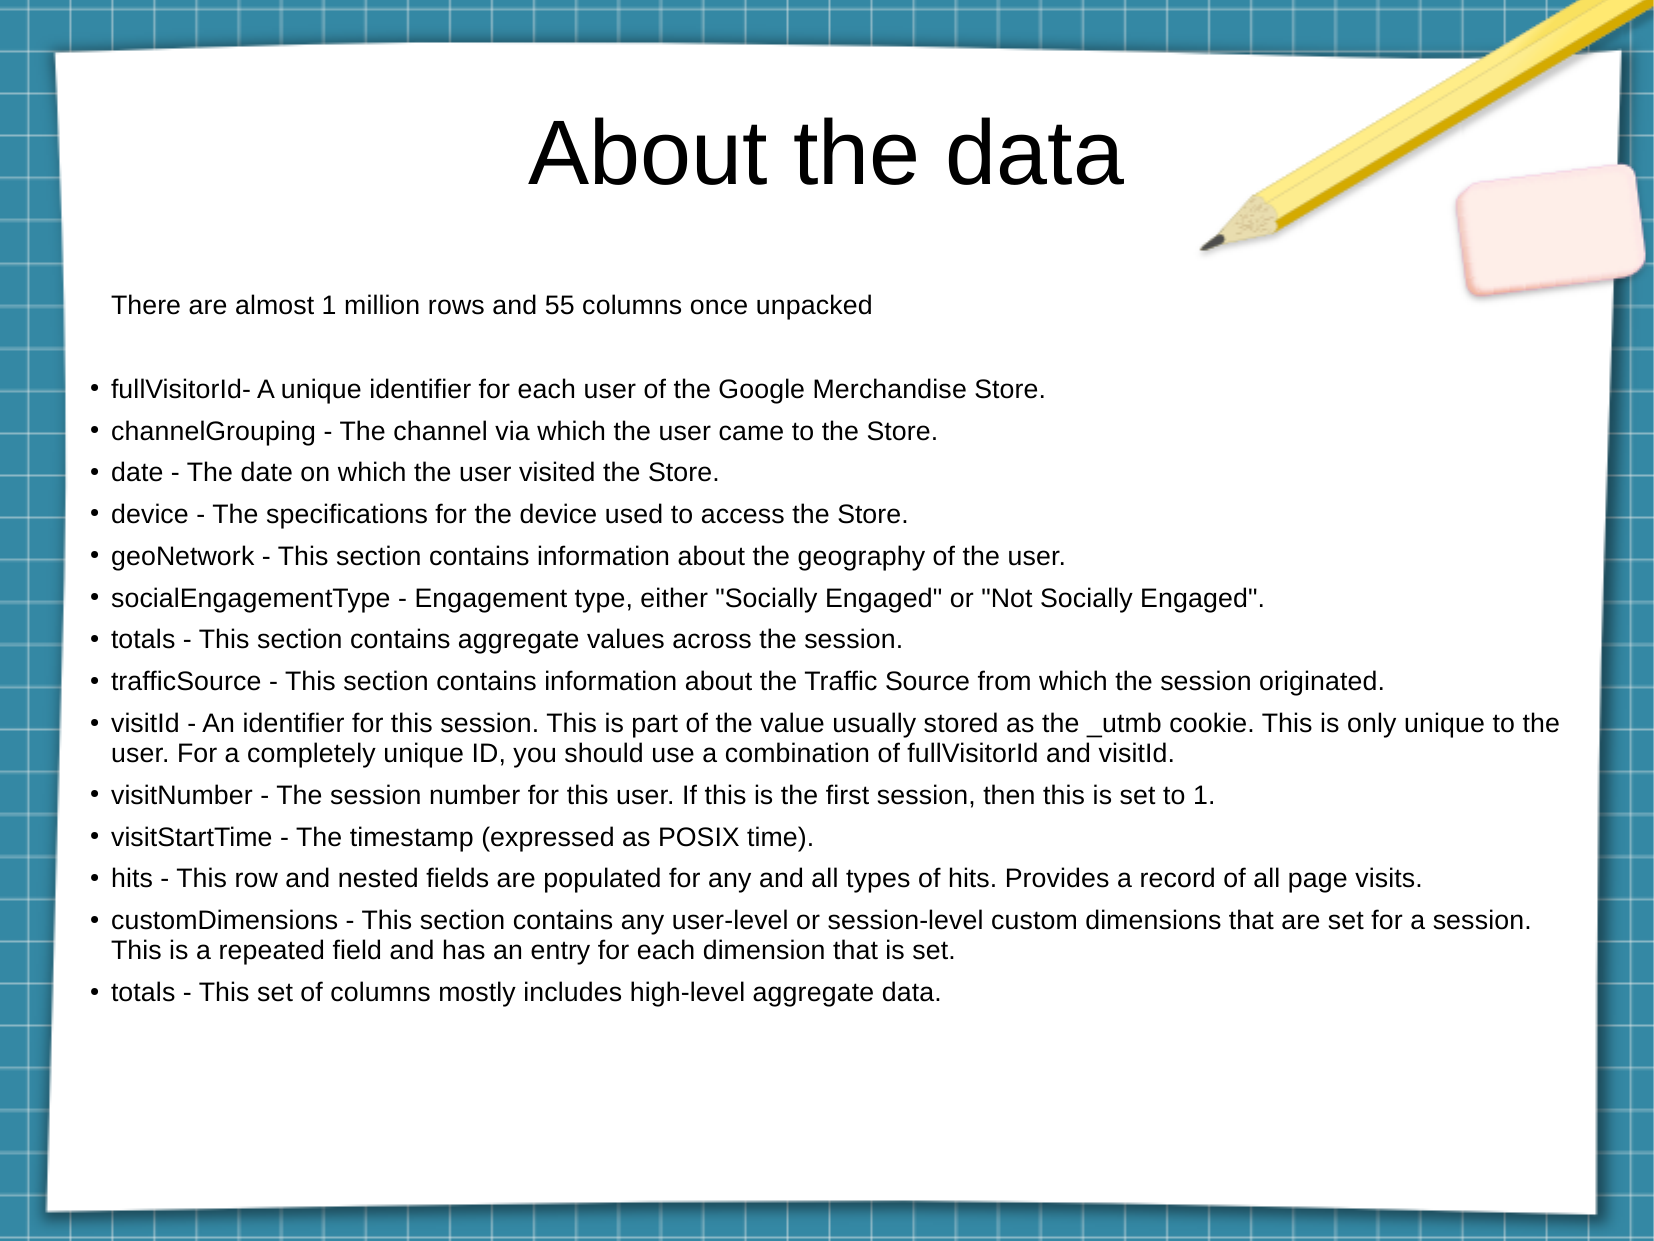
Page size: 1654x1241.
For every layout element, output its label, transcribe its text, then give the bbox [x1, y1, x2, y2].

list There are almost 1 million rows and 55 columns once unpacked fullVisitorId- A unique identifier for each user of the Google Merchandise Store. channelGrouping - The channel via which the user came to the Store. date - The date on which the user visited the Store. device - The specifications for the device used to access the Store. geoNetwork - This section contains information about the geography of the user. socialEngagementType - Engagement type, either "Socially Engaged" or "Not Socially Engaged". totals - This section contains aggregate values across the session. trafficSource - This section contains information about the Traffic Source from which the session originated. visitId - An identifier for this session. This is part of the value usually stored as the _utmb cookie. This is only unique to the user. For a completely unique ID, you should use a combination of fullVisitorId and visitId. visitNumber - The session number for this user. If this is the first session, then this is set to 1. visitStartTime - The timestamp (expressed as POSIX time). hits - This row and nested fields are populated for any and all types of hits. Provides a record of all page visits. customDimensions - This section contains any user-level or session-level custom dimensions that are set for a session. This is a repeated field and has an entry for each dimension that is set. totals - This set of columns mostly includes high-level aggregate data. [82, 290, 1571, 1010]
picture [0, 0, 1654, 1241]
title About the data [82, 49, 1571, 257]
